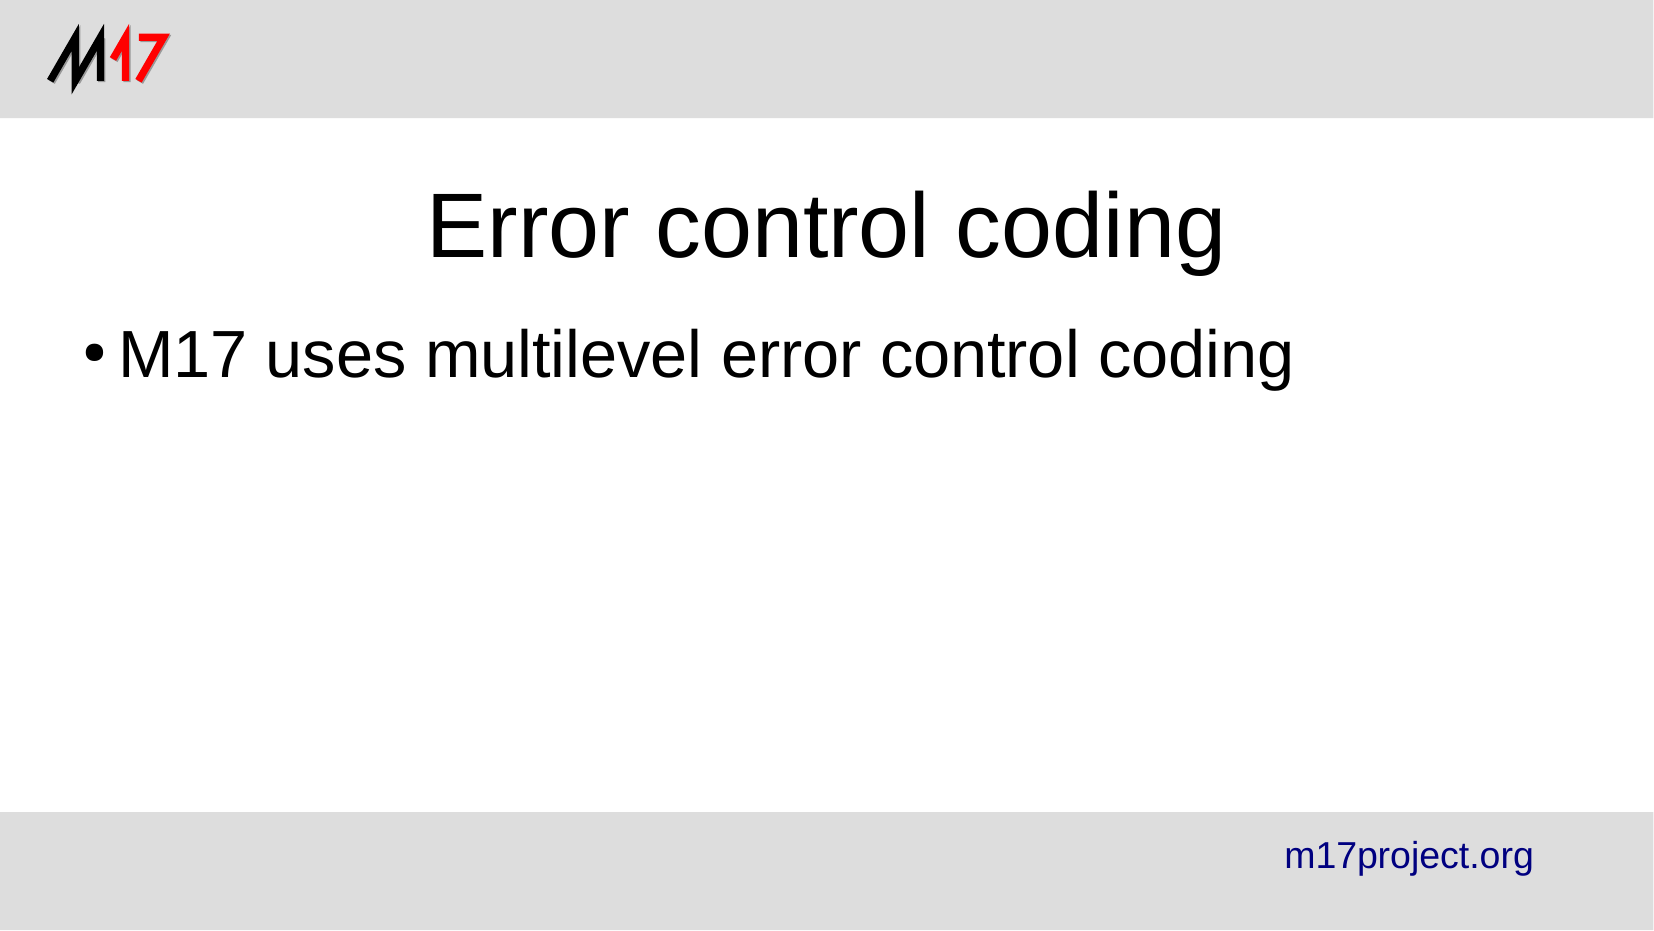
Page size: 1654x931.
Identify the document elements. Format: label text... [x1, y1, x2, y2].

subtitle M17 uses multilevel error control coding [82, 316, 1571, 812]
picture [39, 16, 178, 102]
text_box m17project.org [1269, 826, 1654, 897]
text_box [0, 0, 1654, 119]
title Error control coding [82, 147, 1571, 303]
text_box [0, 812, 1654, 931]
